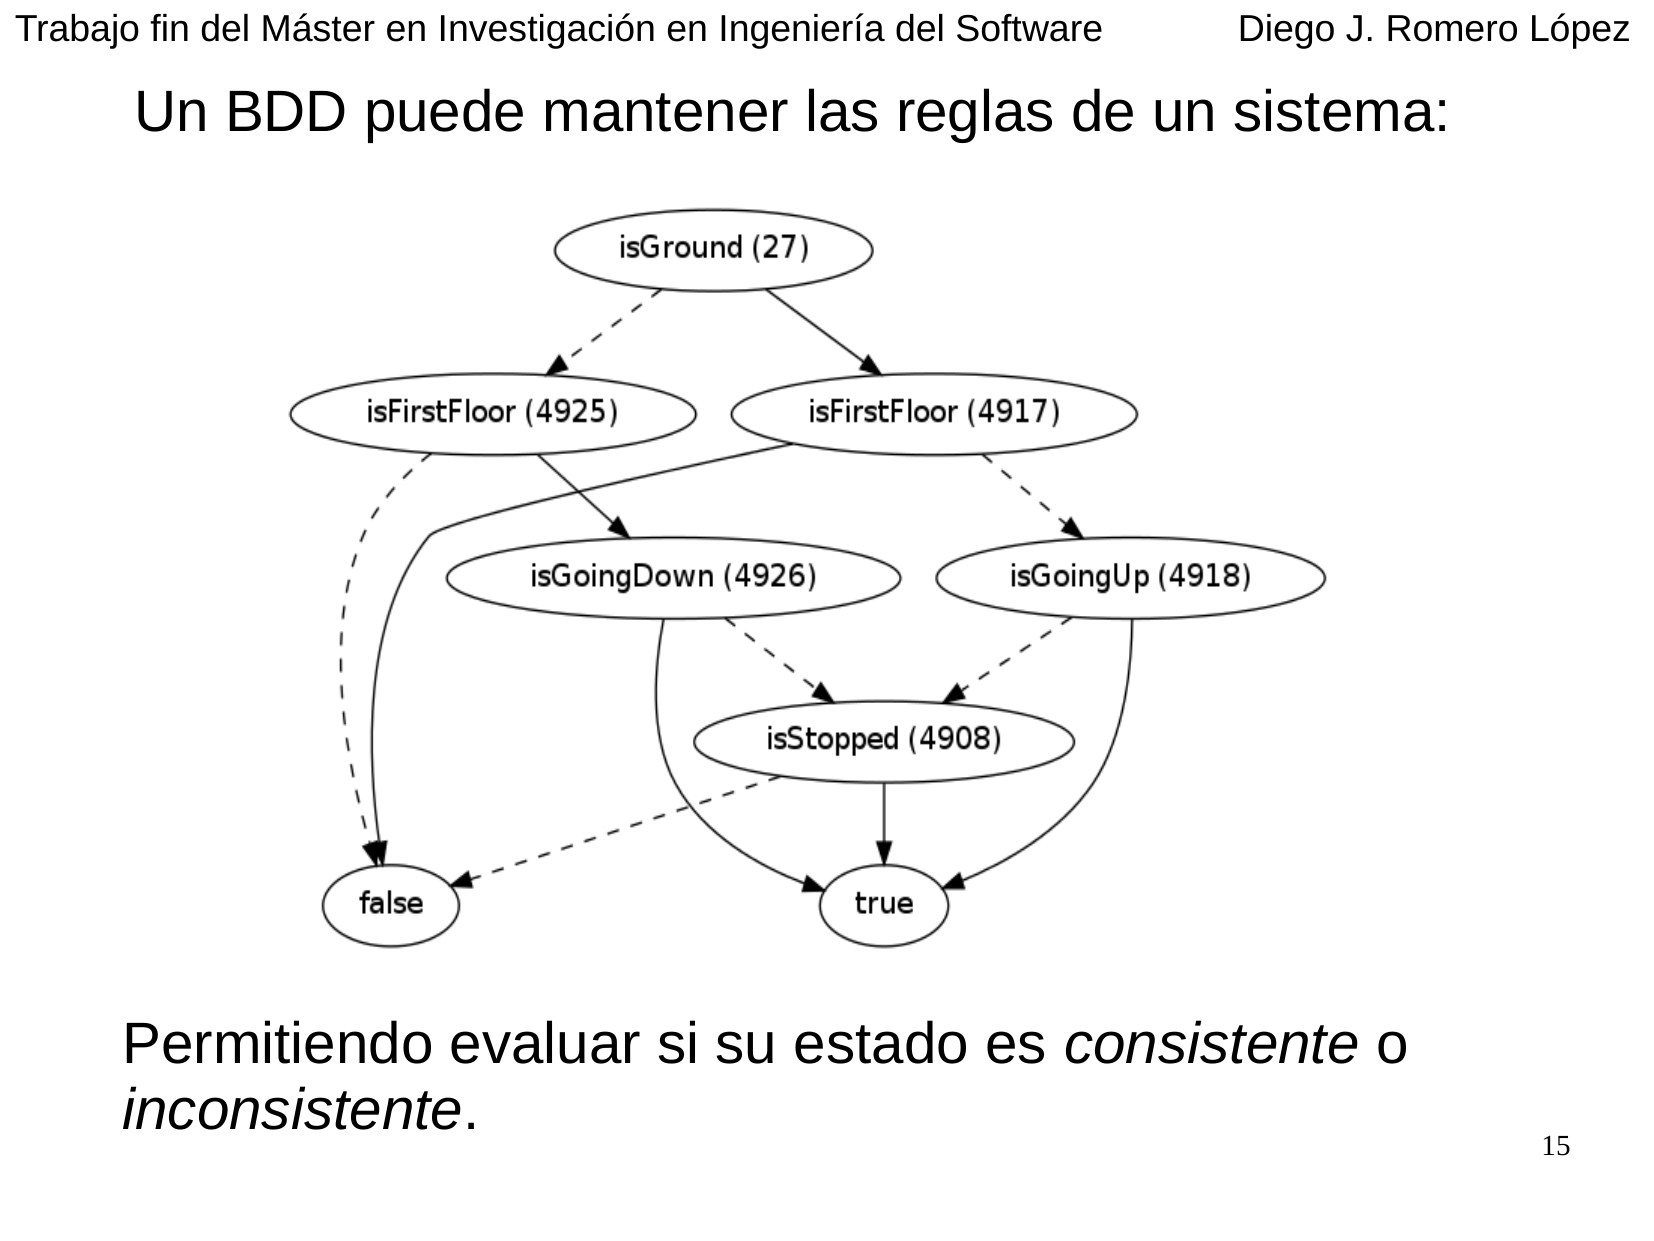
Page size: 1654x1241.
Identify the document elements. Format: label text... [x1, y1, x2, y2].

picture [283, 200, 1334, 957]
text_box Permitiendo evaluar si su estado es consistente o inconsistente. [72, 1003, 1571, 1136]
text_box Un BDD puede mantener las reglas de un sistema: [84, 70, 1583, 186]
